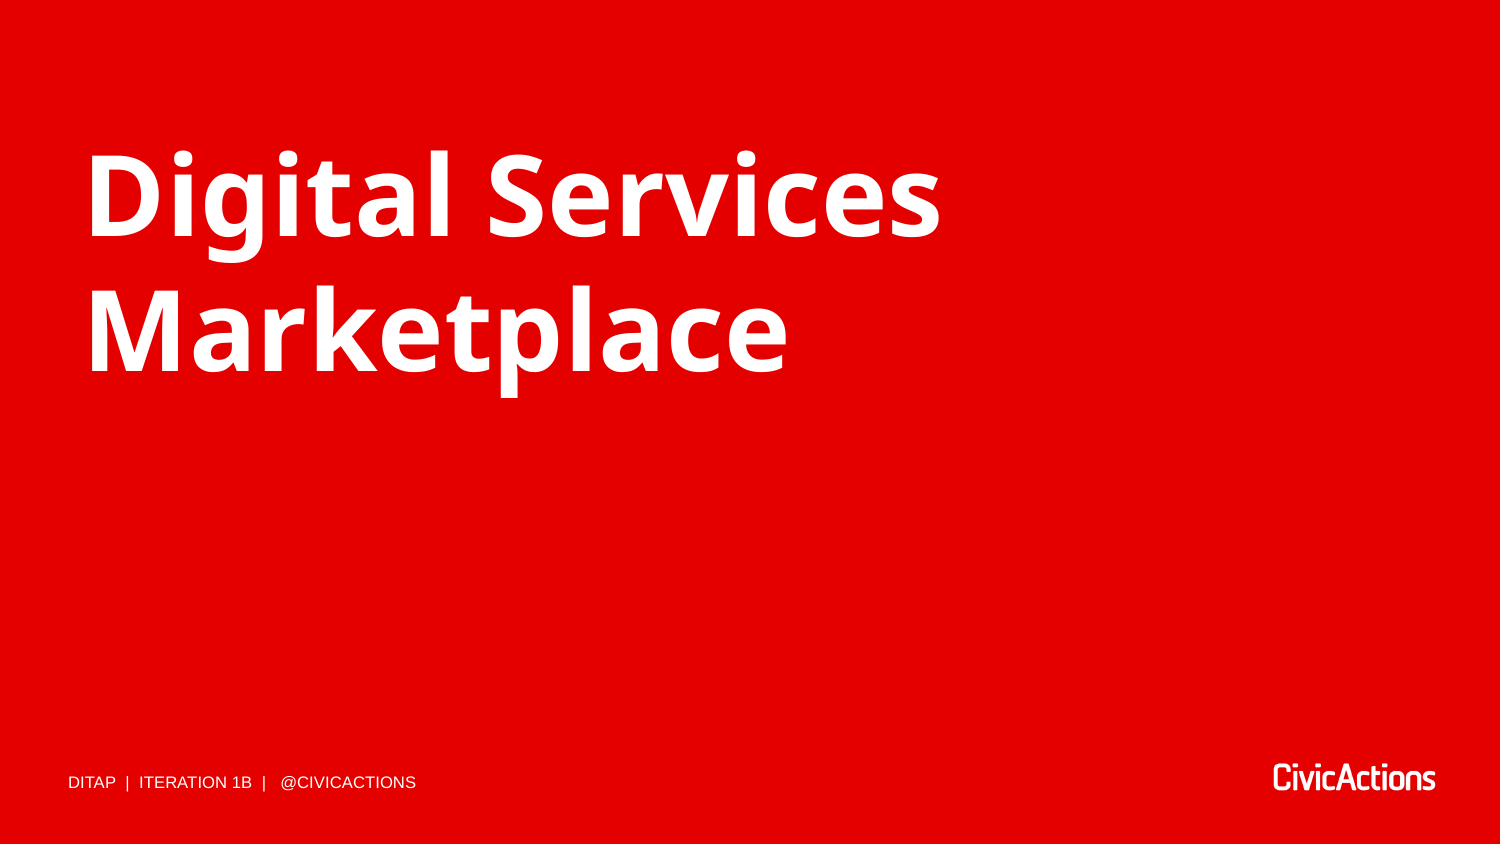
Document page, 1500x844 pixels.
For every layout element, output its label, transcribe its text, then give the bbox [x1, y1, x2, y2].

picture [1271, 758, 1438, 795]
text_box Digital Services Marketplace [73, 114, 1354, 470]
